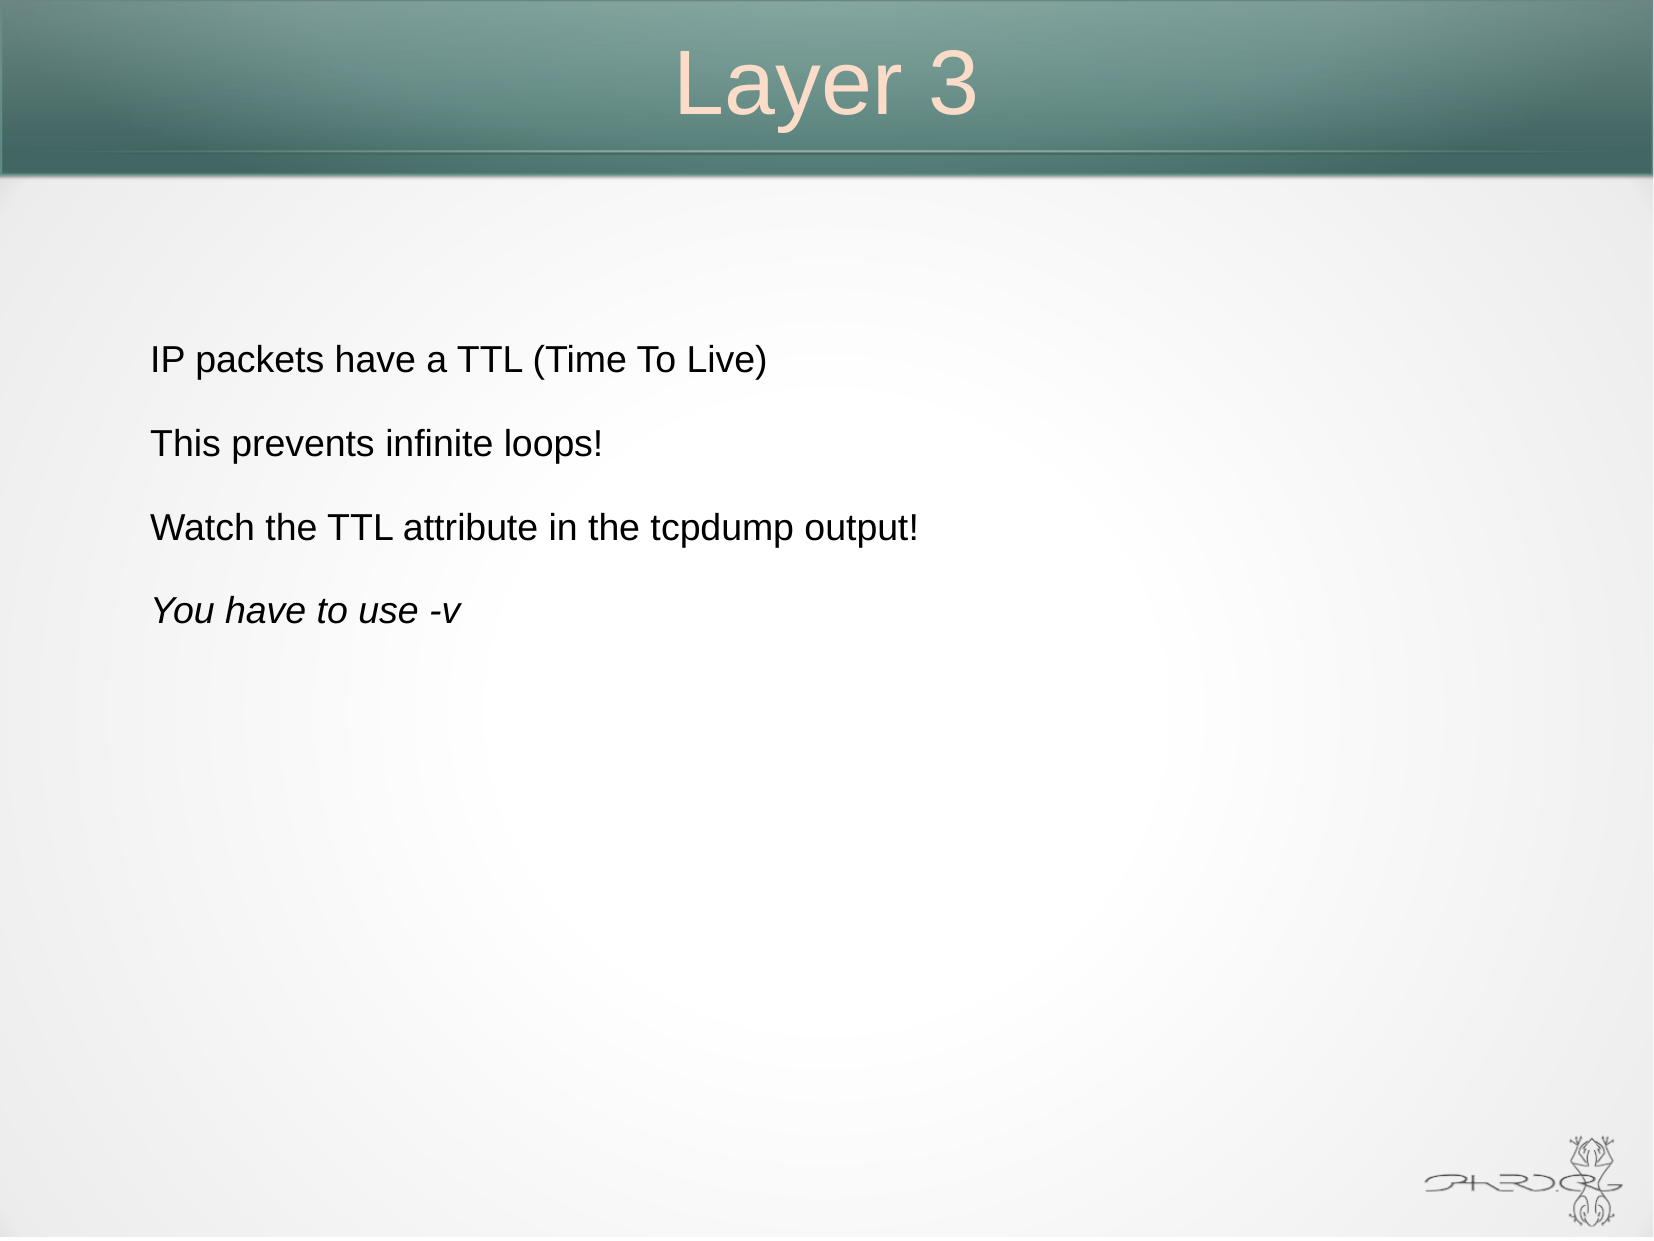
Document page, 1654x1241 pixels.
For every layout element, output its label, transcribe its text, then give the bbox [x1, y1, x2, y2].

title [82, 11, 1571, 154]
text_box IP packets have a TTL (Time To Live) This prevents infinite loops! Watch the TTL attribute in the tcpdump output! You have to use -v [135, 330, 957, 640]
picture [0, 0, 1654, 1237]
